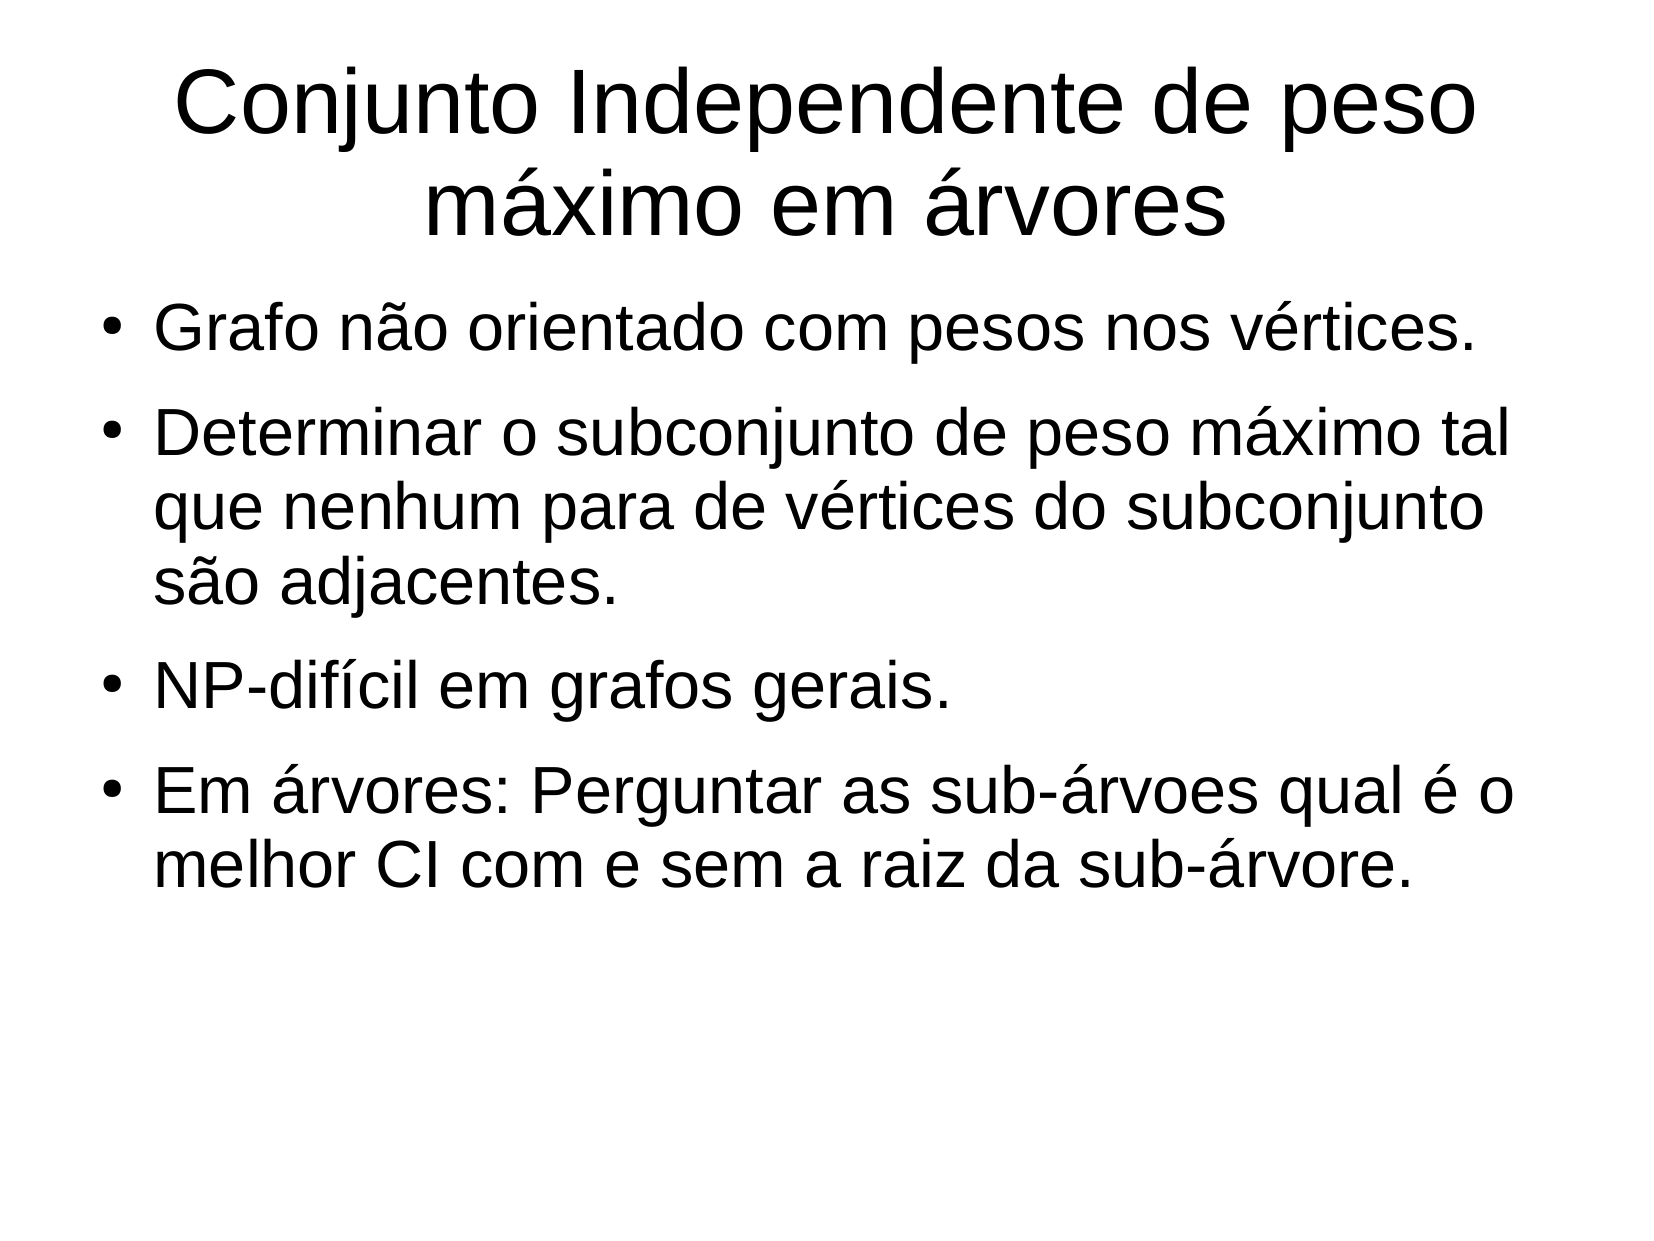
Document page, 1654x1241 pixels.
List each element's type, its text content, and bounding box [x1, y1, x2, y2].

title Conjunto Independente de peso máximo em árvores [82, 49, 1571, 257]
list Grafo não orientado com pesos nos vértices. Determinar o subconjunto de peso máximo tal que nenhum para de vértices do subconjunto são adjacentes. NP-difícil em grafos gerais. Em árvores: Perguntar as sub-árvoes qual é o melhor CI com e sem a raiz da sub-árvore. [82, 290, 1571, 1109]
